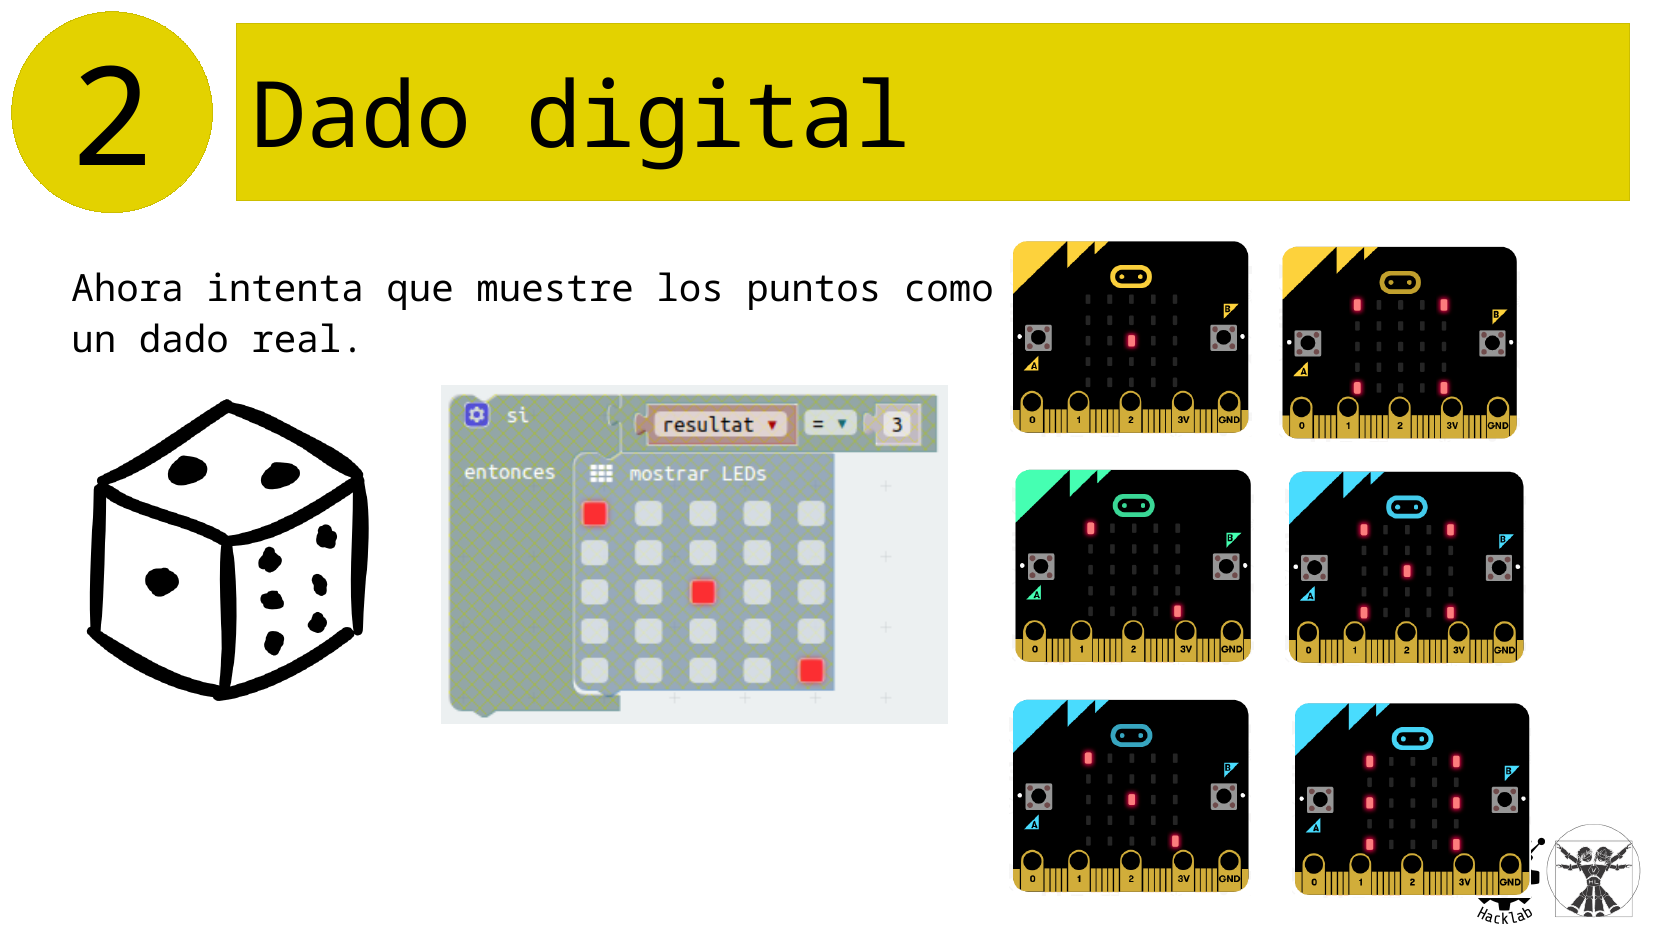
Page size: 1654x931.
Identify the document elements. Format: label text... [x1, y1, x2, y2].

picture [1010, 238, 1252, 437]
text_box 2 [11, 11, 213, 213]
picture [1285, 469, 1526, 667]
picture [1012, 466, 1254, 665]
picture [441, 385, 948, 724]
picture [1279, 243, 1520, 442]
text_box Ahora intenta que muestre los puntos como un dado real. [56, 254, 1011, 367]
text_box Dado digital [236, 23, 1630, 201]
picture [76, 399, 379, 701]
picture [1292, 700, 1642, 924]
picture [1009, 696, 1251, 896]
